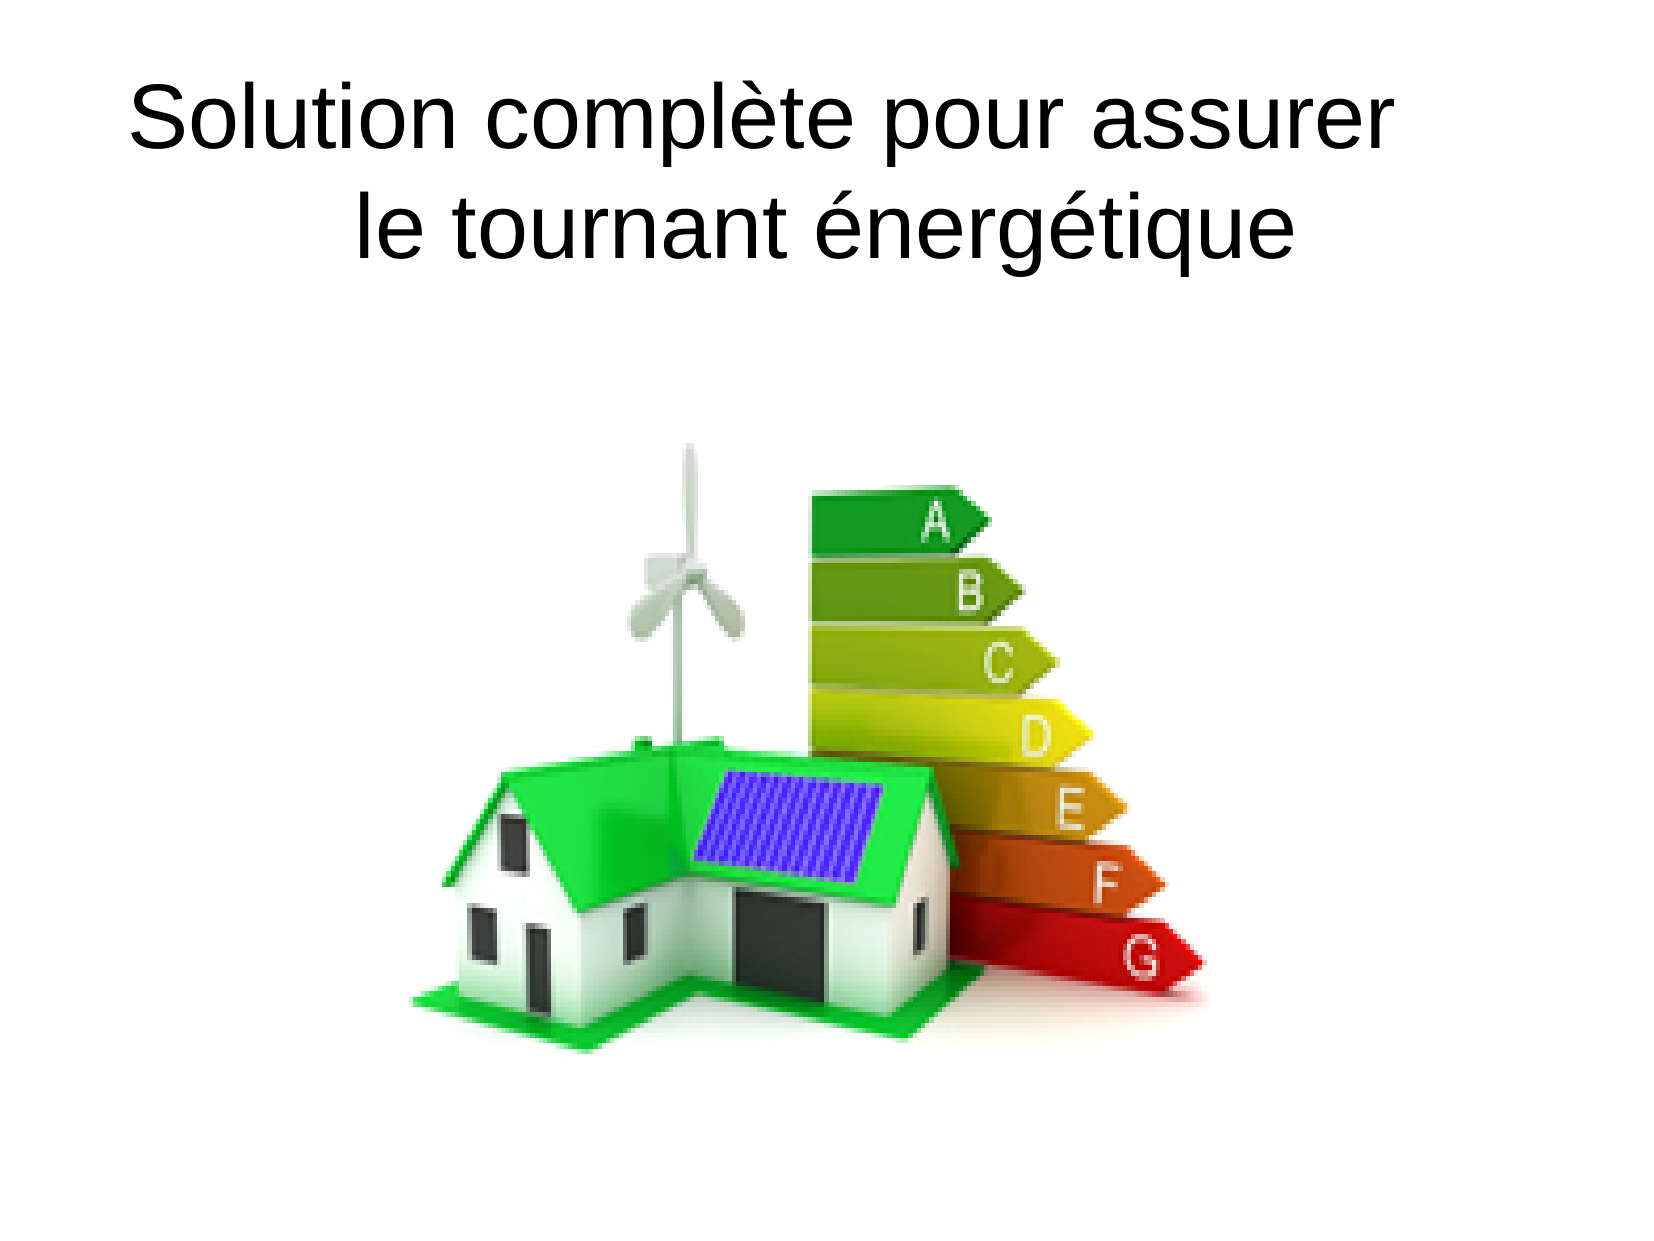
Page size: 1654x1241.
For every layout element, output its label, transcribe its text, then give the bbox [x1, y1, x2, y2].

picture [388, 397, 1228, 1117]
title Solution complète pour assurer le tournant énergétique [82, 56, 1571, 250]
